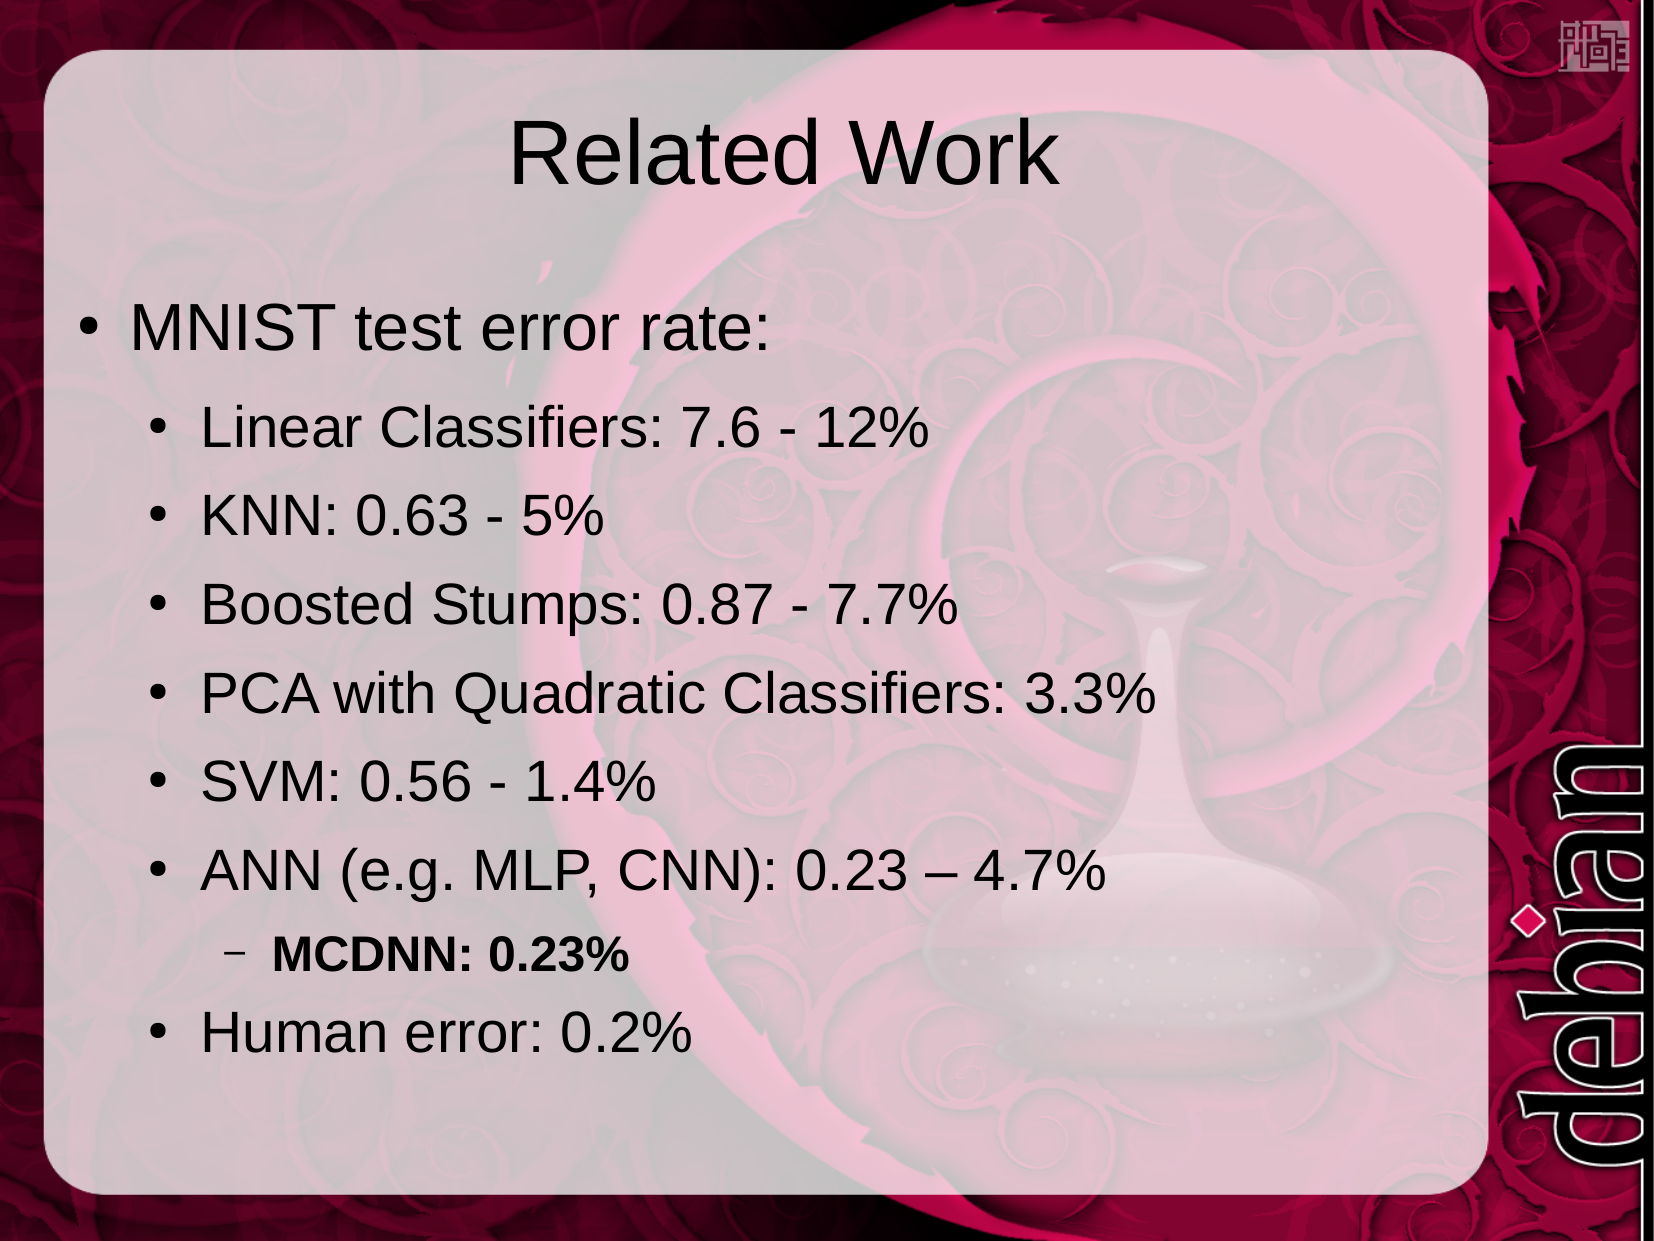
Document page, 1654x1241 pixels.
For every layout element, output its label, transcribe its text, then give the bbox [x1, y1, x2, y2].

list MNIST test error rate: Linear Classifiers: 7.6 - 12% KNN: 0.63 - 5% Boosted Stumps: 0.87 - 7.7% PCA with Quadratic Classifiers: 3.3% SVM: 0.56 - 1.4% ANN (e.g. MLP, CNN): 0.23 – 4.7% MCDNN: 0.23% Human error: 0.2% [59, 290, 1477, 1109]
title Related Work [59, 49, 1477, 257]
picture [0, 0, 1654, 1241]
